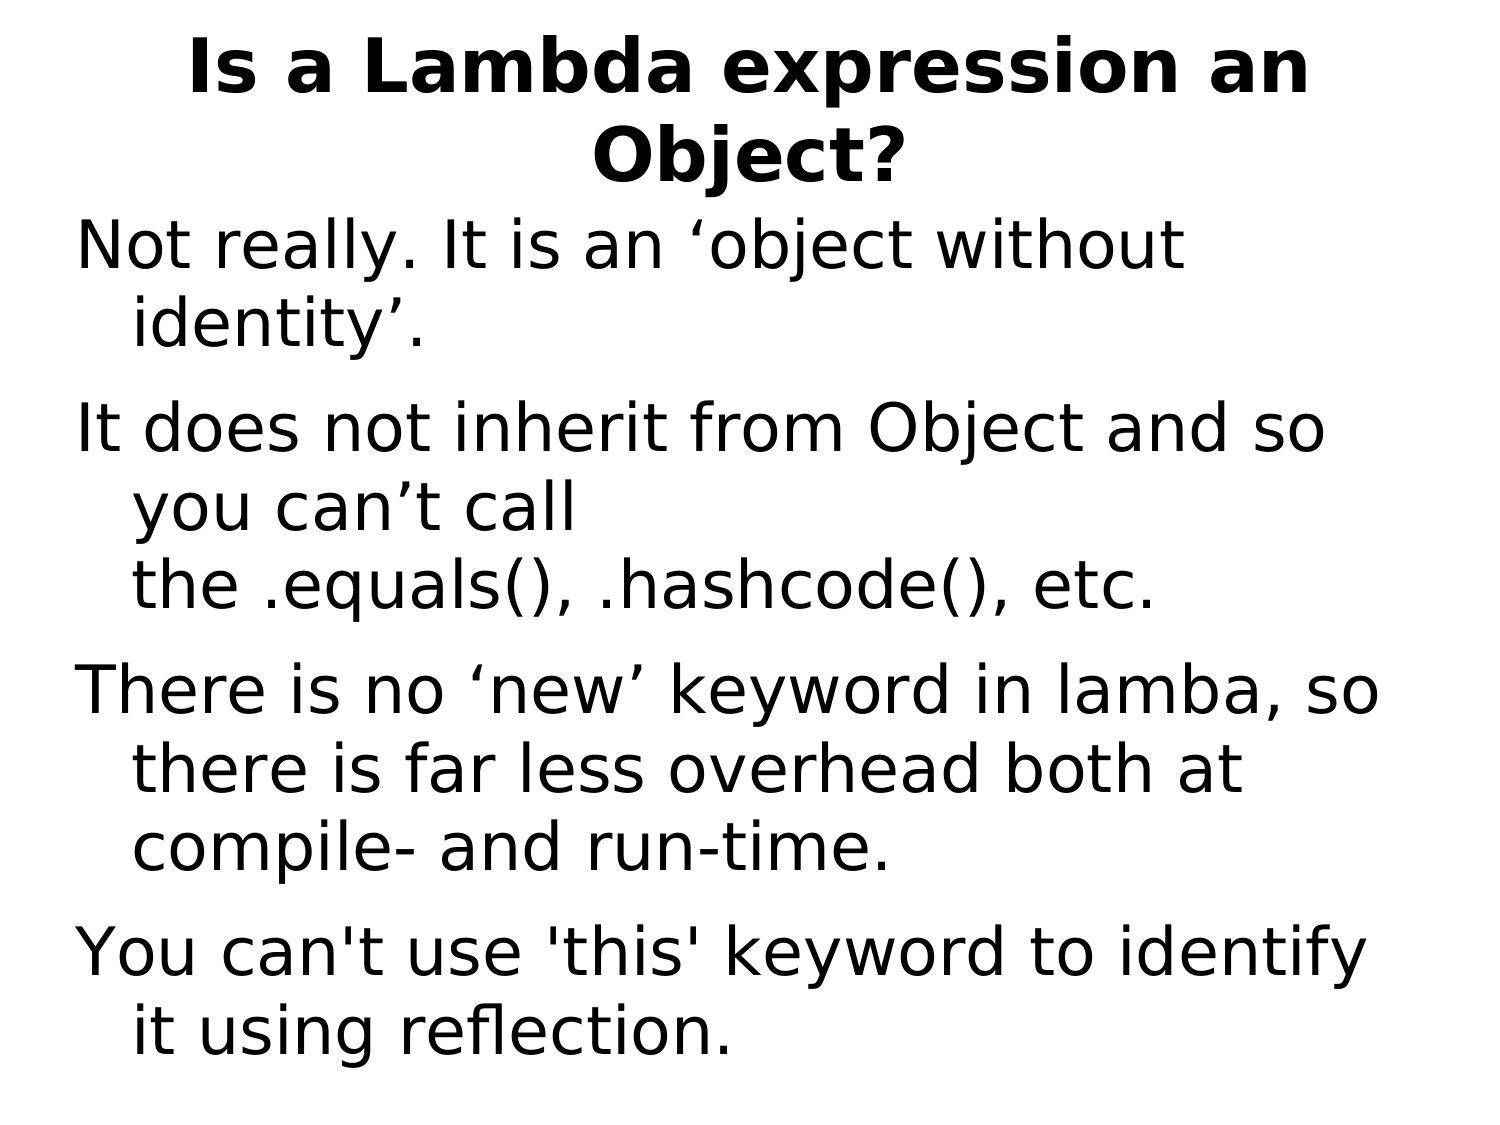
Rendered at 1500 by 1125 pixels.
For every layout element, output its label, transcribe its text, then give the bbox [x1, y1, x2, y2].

title Is a Lambda expression an Object? [75, 21, 1425, 200]
list Not really. It is an ‘object without identity’. It does not inherit from Object and so you can’t call the .equals(), .hashcode(), etc. There is no ‘new’ keyword in lamba, so there is far less overhead both at compile- and run-time. You can't use 'this' keyword to identify it using reflection. [75, 204, 1395, 1075]
